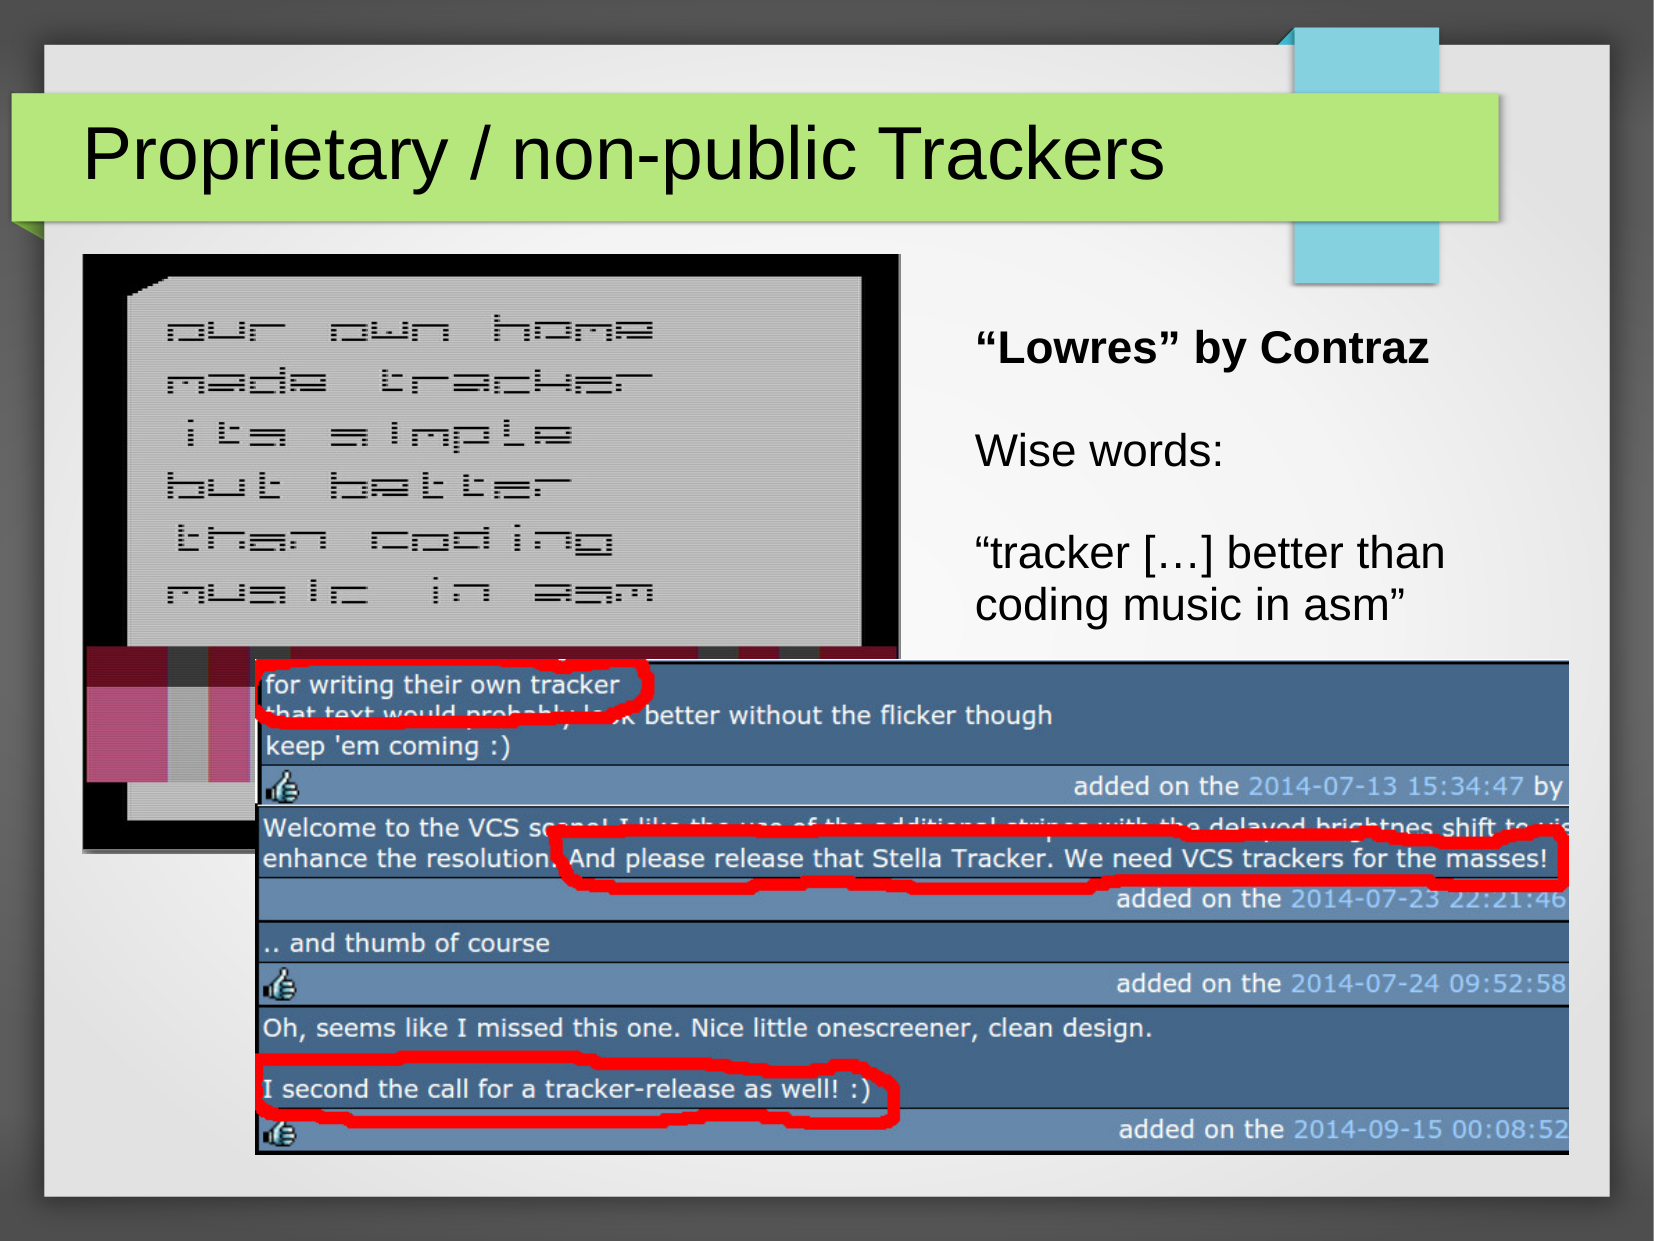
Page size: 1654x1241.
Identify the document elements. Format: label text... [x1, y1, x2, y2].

title Proprietary / non-public Trackers [82, 94, 1264, 213]
picture [0, 0, 1654, 1241]
text_box “Lowres” by Contraz Wise words: “tracker […] better than coding music in asm” [960, 315, 1501, 638]
